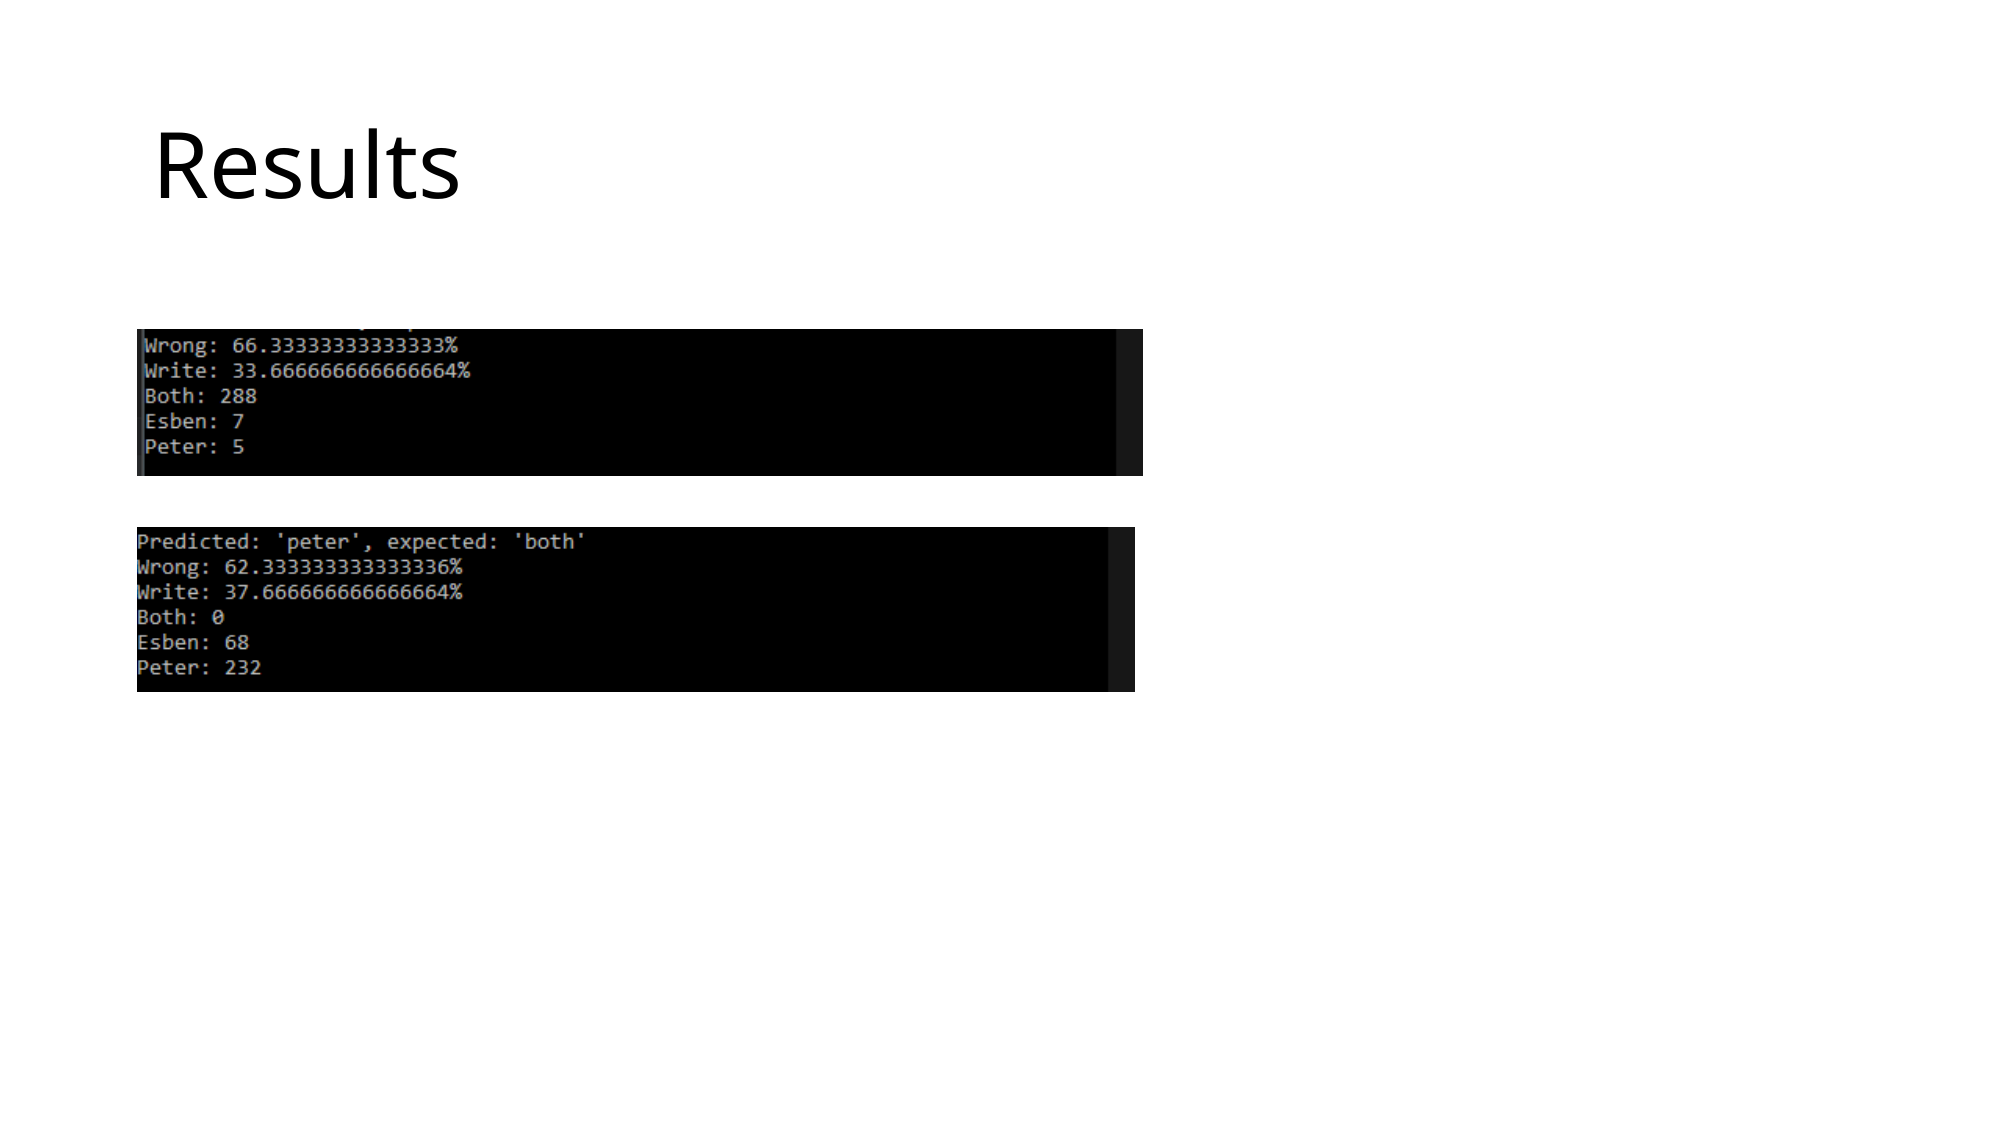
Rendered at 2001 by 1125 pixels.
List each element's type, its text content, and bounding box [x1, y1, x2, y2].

picture [137, 527, 1135, 692]
title Results [137, 59, 1863, 278]
picture [137, 329, 1143, 476]
